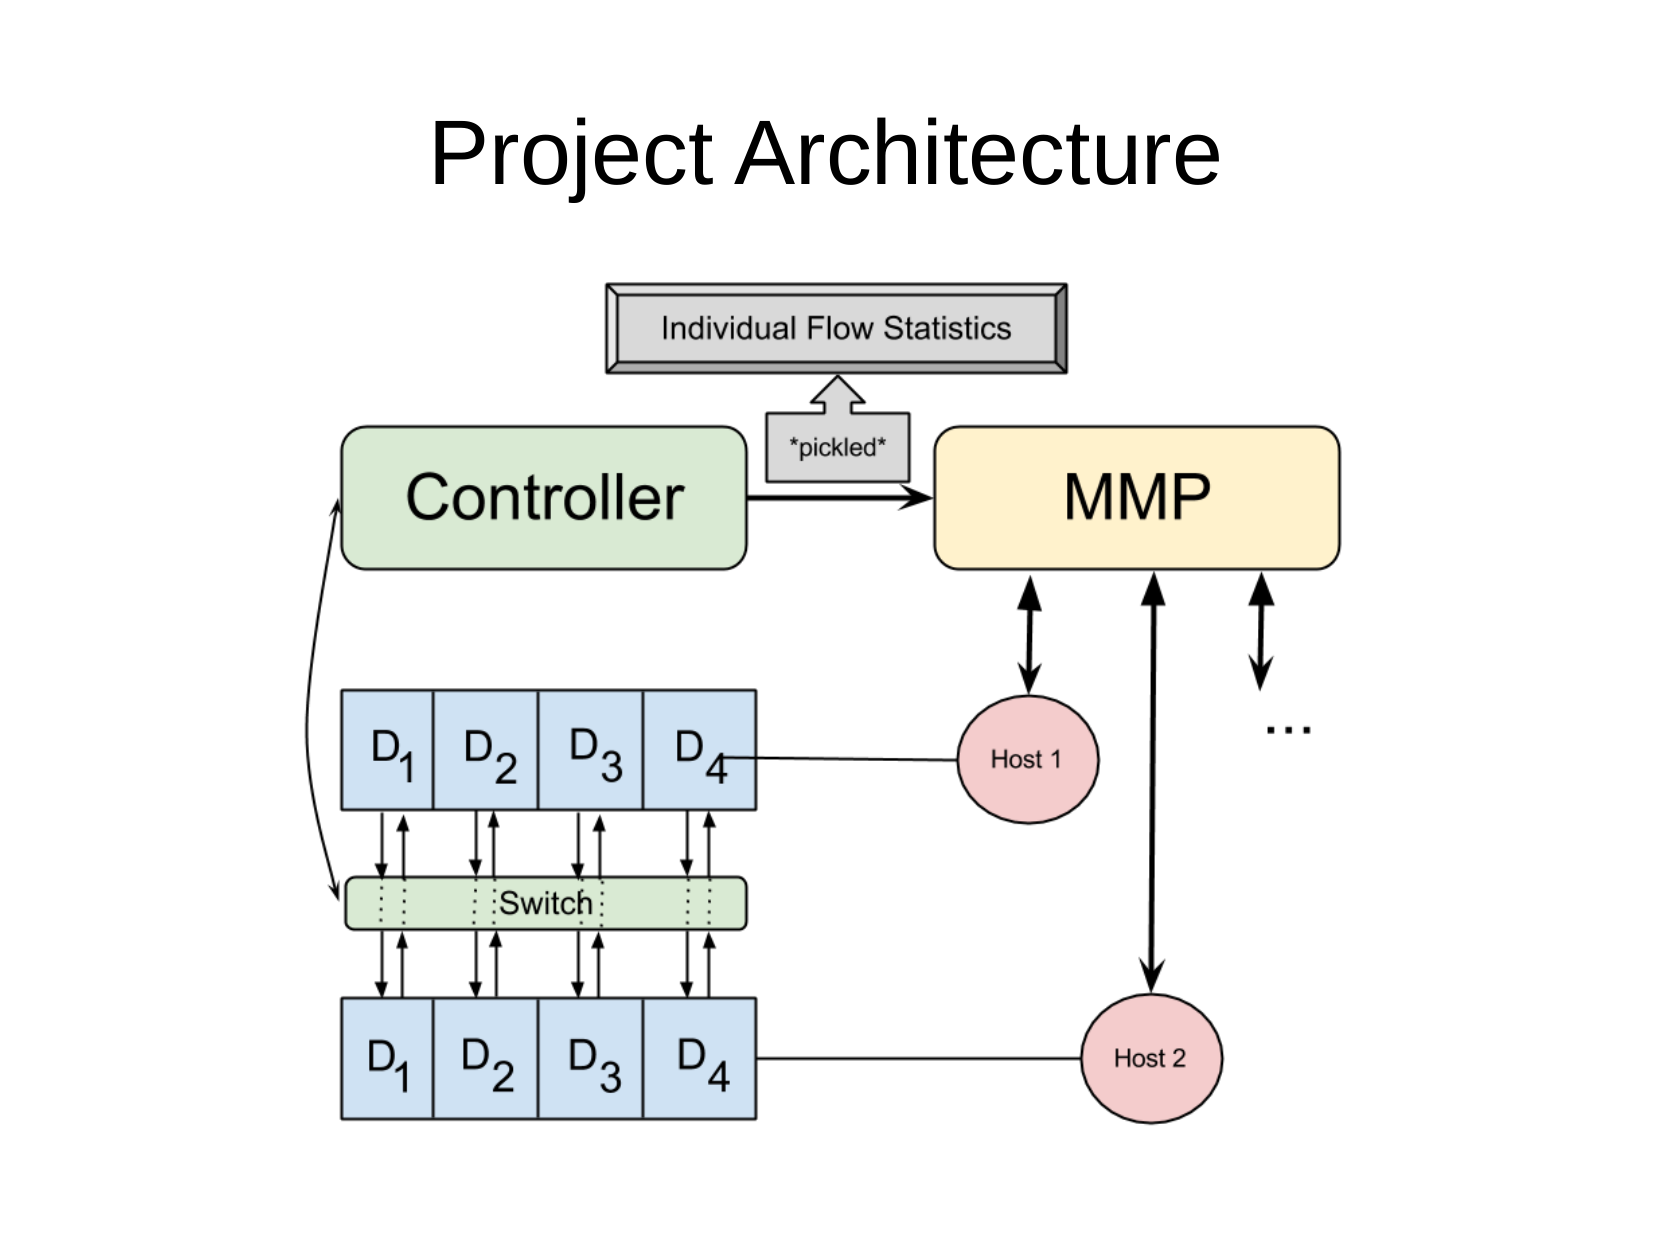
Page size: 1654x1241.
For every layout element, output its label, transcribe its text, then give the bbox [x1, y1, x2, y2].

picture [200, 242, 1491, 1210]
title Project Architecture [82, 49, 1571, 257]
